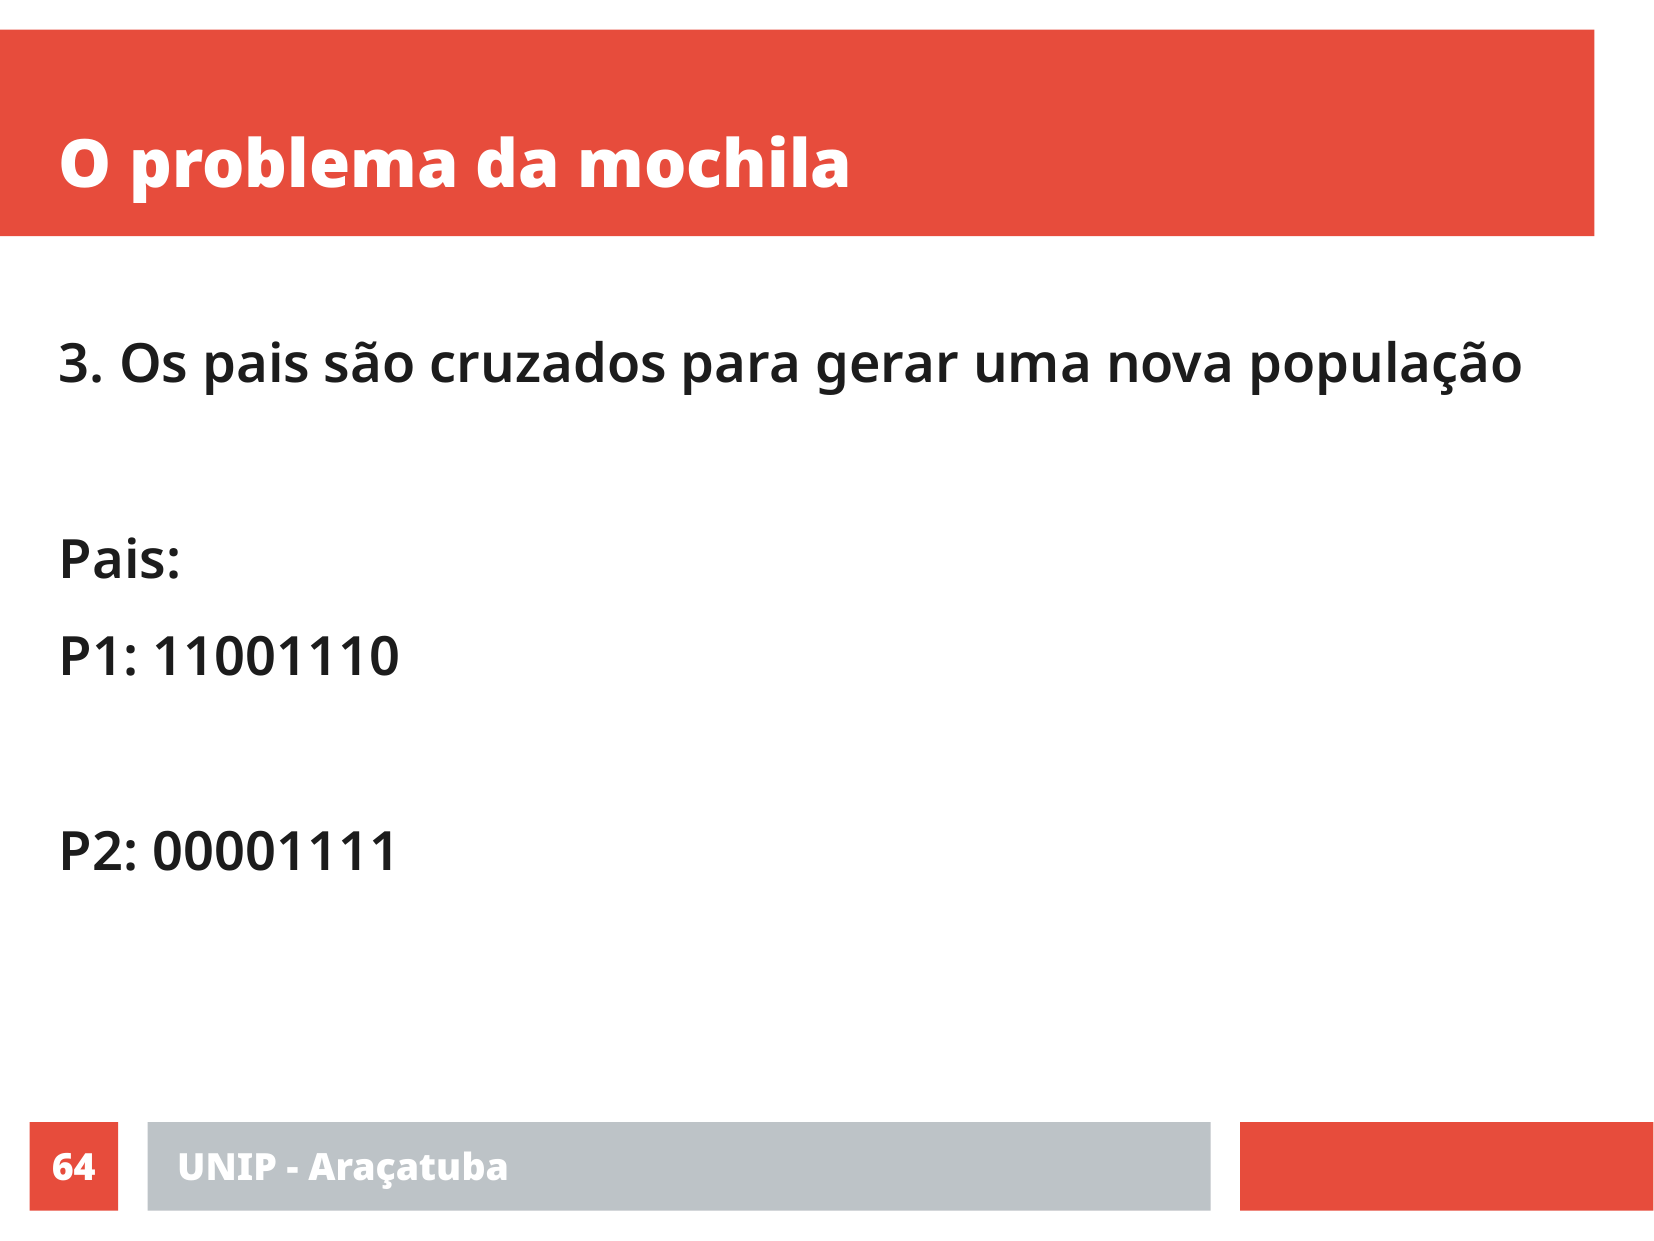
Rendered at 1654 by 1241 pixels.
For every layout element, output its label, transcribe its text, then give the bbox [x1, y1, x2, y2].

title O problema da mochila [59, 59, 1595, 207]
list 3. Os pais são cruzados para gerar uma nova população Pais: P1: 11001110 P2: 00001111 [59, 324, 1565, 1093]
